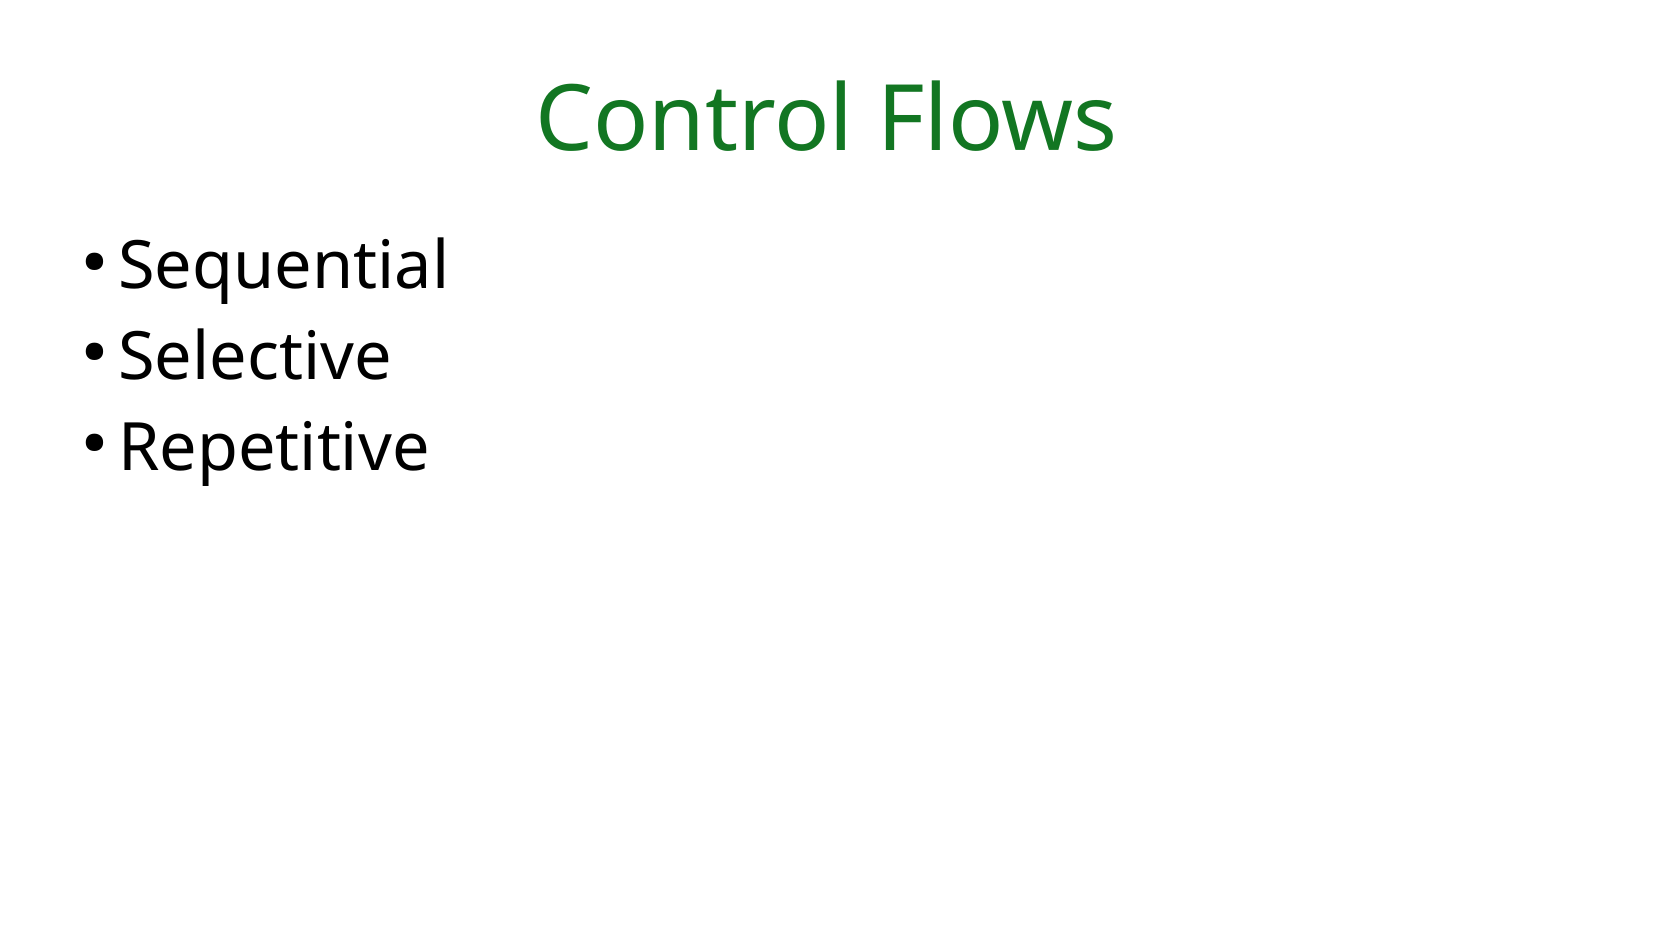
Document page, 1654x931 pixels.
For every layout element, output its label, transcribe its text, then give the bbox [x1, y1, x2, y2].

subtitle Sequential Selective Repetitive [82, 217, 1571, 758]
title Control Flows [82, 37, 1571, 193]
